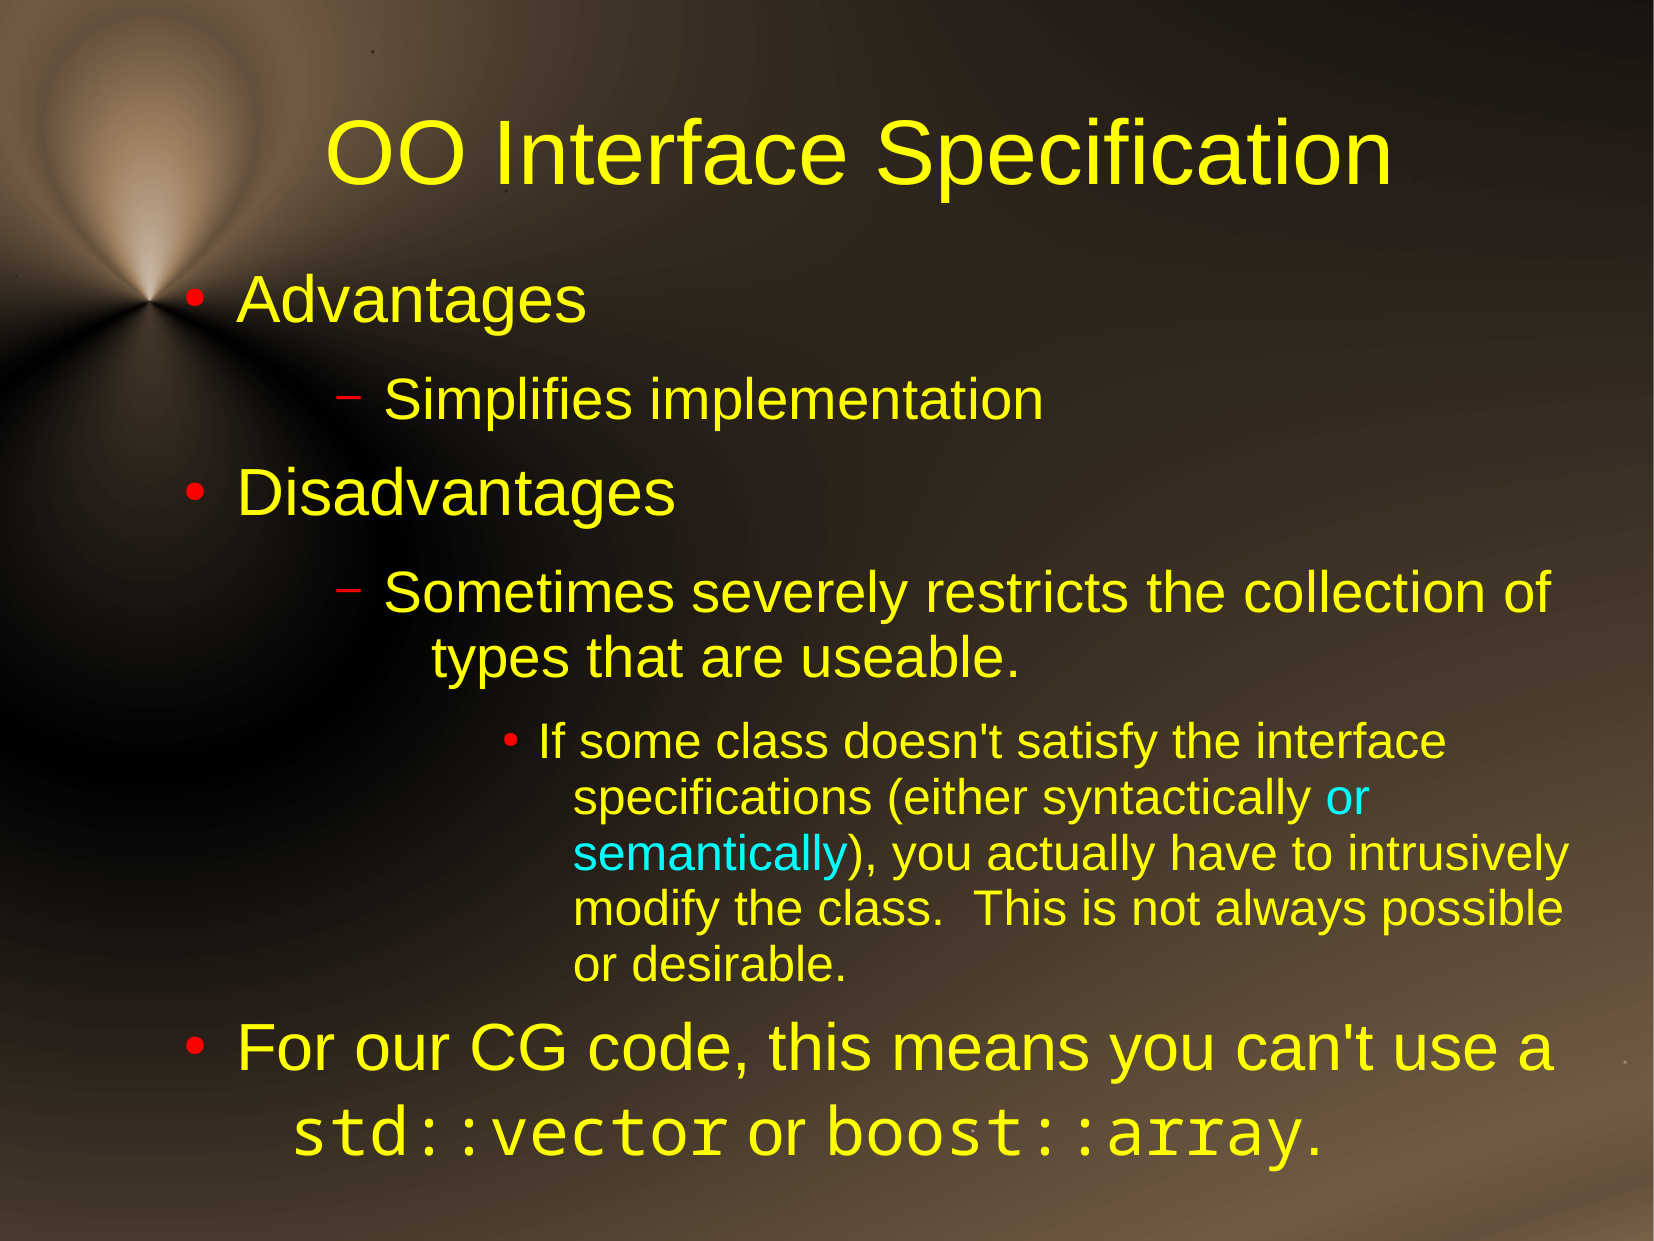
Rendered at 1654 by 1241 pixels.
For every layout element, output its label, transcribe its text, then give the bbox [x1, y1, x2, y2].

list Advantages Simplifies implementation Disadvantages Sometimes severely restricts the collection of types that are useable. If some class doesn't satisfy the interface specifications (either syntactically or semantically), you actually have to intrusively modify the class. This is not always possible or desirable. For our CG code, this means you can't use a std::vector or boost::array. [147, 262, 1571, 1159]
picture [0, 0, 1654, 1241]
title OO Interface Specification [150, 49, 1571, 257]
